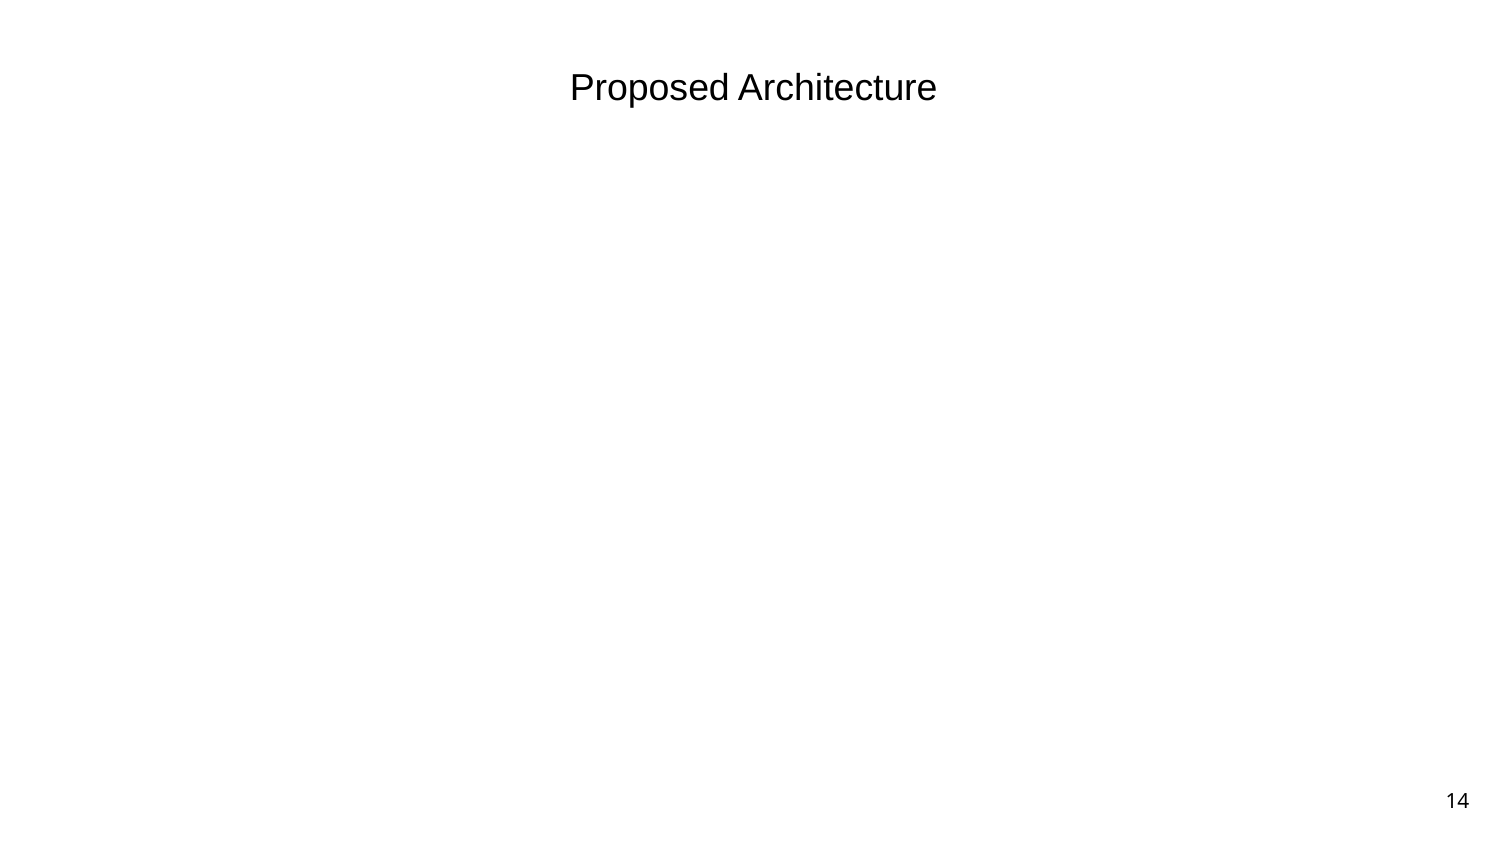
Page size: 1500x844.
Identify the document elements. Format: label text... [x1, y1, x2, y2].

text_box Proposed Architecture [555, 59, 969, 116]
